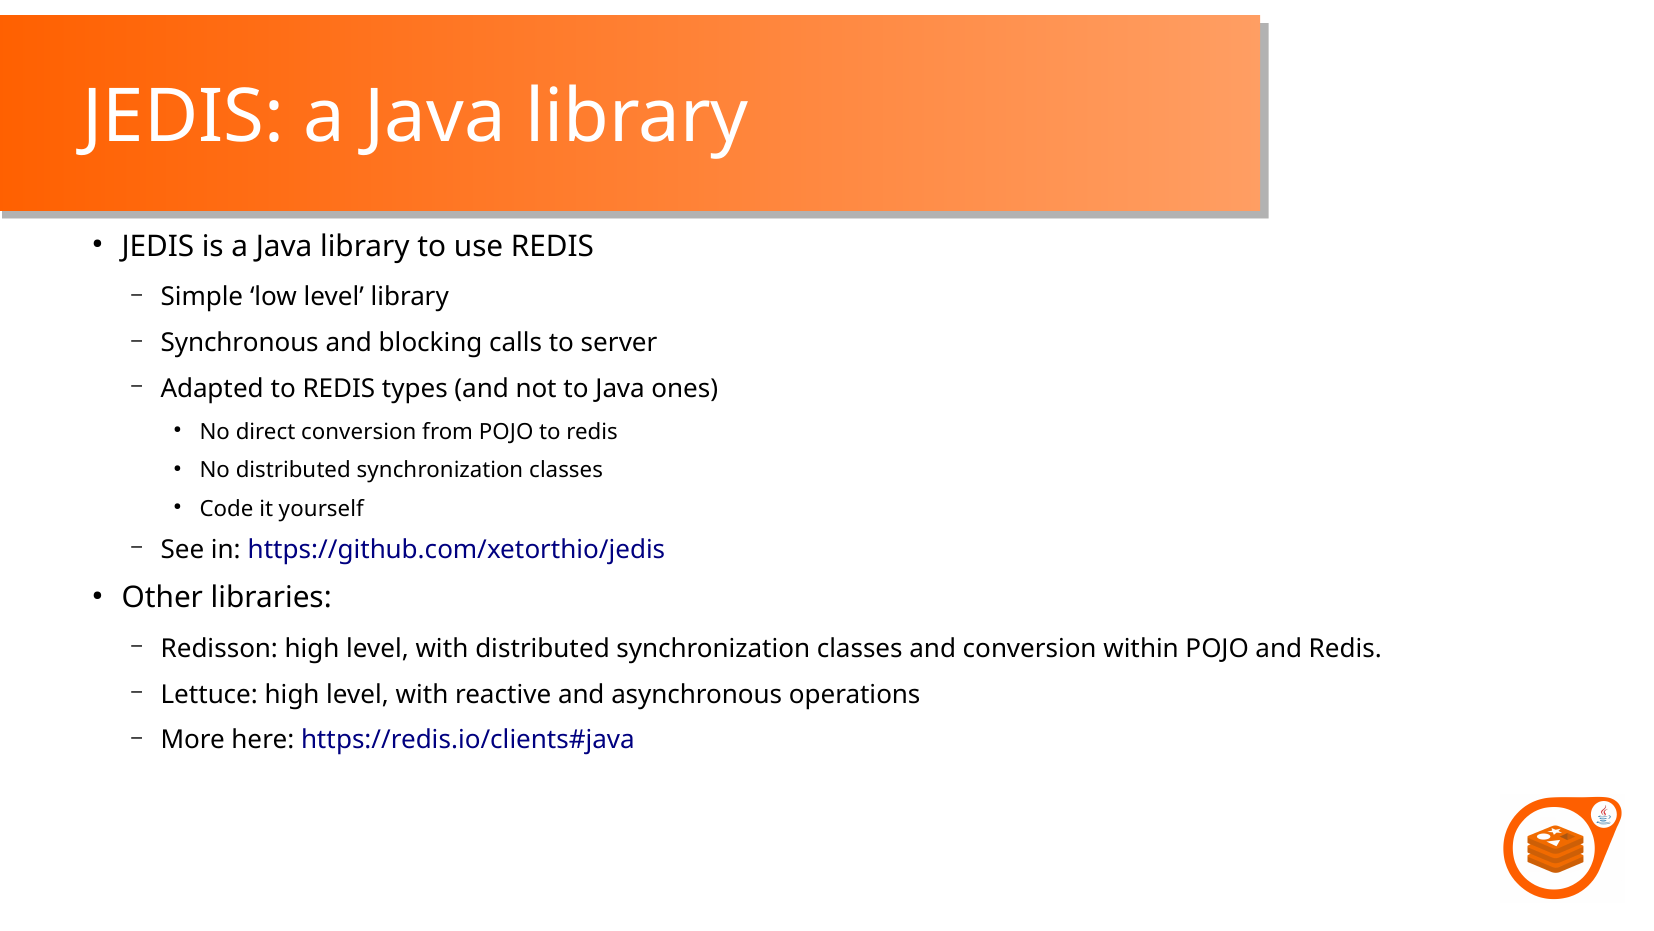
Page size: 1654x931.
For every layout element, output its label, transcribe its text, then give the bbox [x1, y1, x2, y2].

title JEDIS: a Java library [82, 35, 1235, 189]
picture [1500, 794, 1625, 903]
list JEDIS is a Java library to use REDIS Simple ‘low level’ library Synchronous and blocking calls to server Adapted to REDIS types (and not to Java ones) No direct conversion from POJO to redis No distributed synchronization classes Code it yourself See in: https://github.com/xetorthio/jedis Other libraries: Redisson: high level, with distributed synchronization classes and conversion within POJO and Redis. Lettuce: high level, with reactive and asynchronous operations More here: https://redis.io/clients#java [82, 224, 1571, 764]
